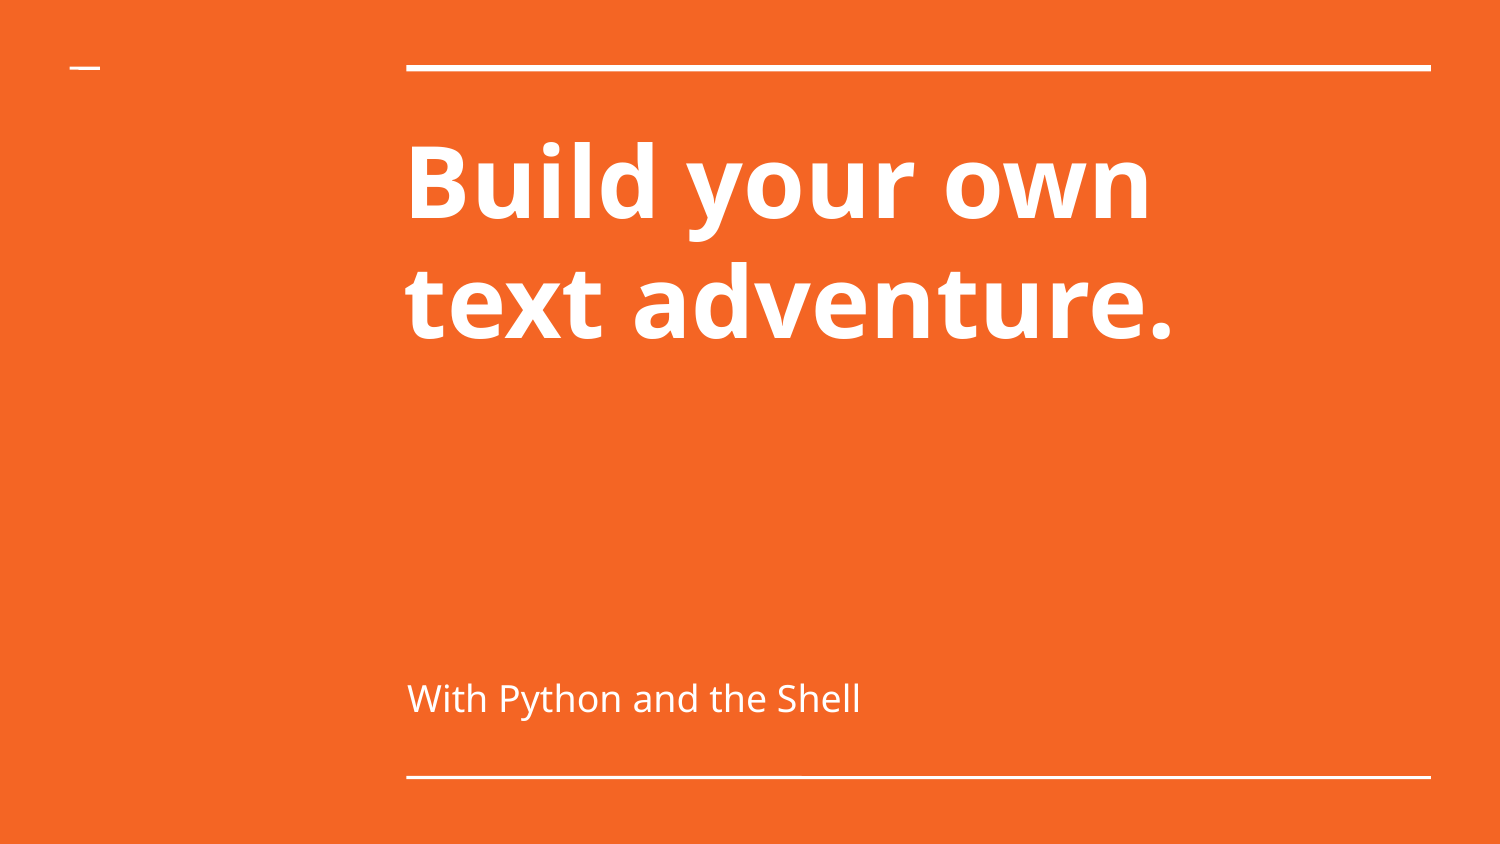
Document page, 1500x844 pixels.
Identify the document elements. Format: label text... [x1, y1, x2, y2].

title Build your own text adventure. [389, 103, 1428, 357]
subtitle With Python and the Shell [392, 531, 1431, 735]
